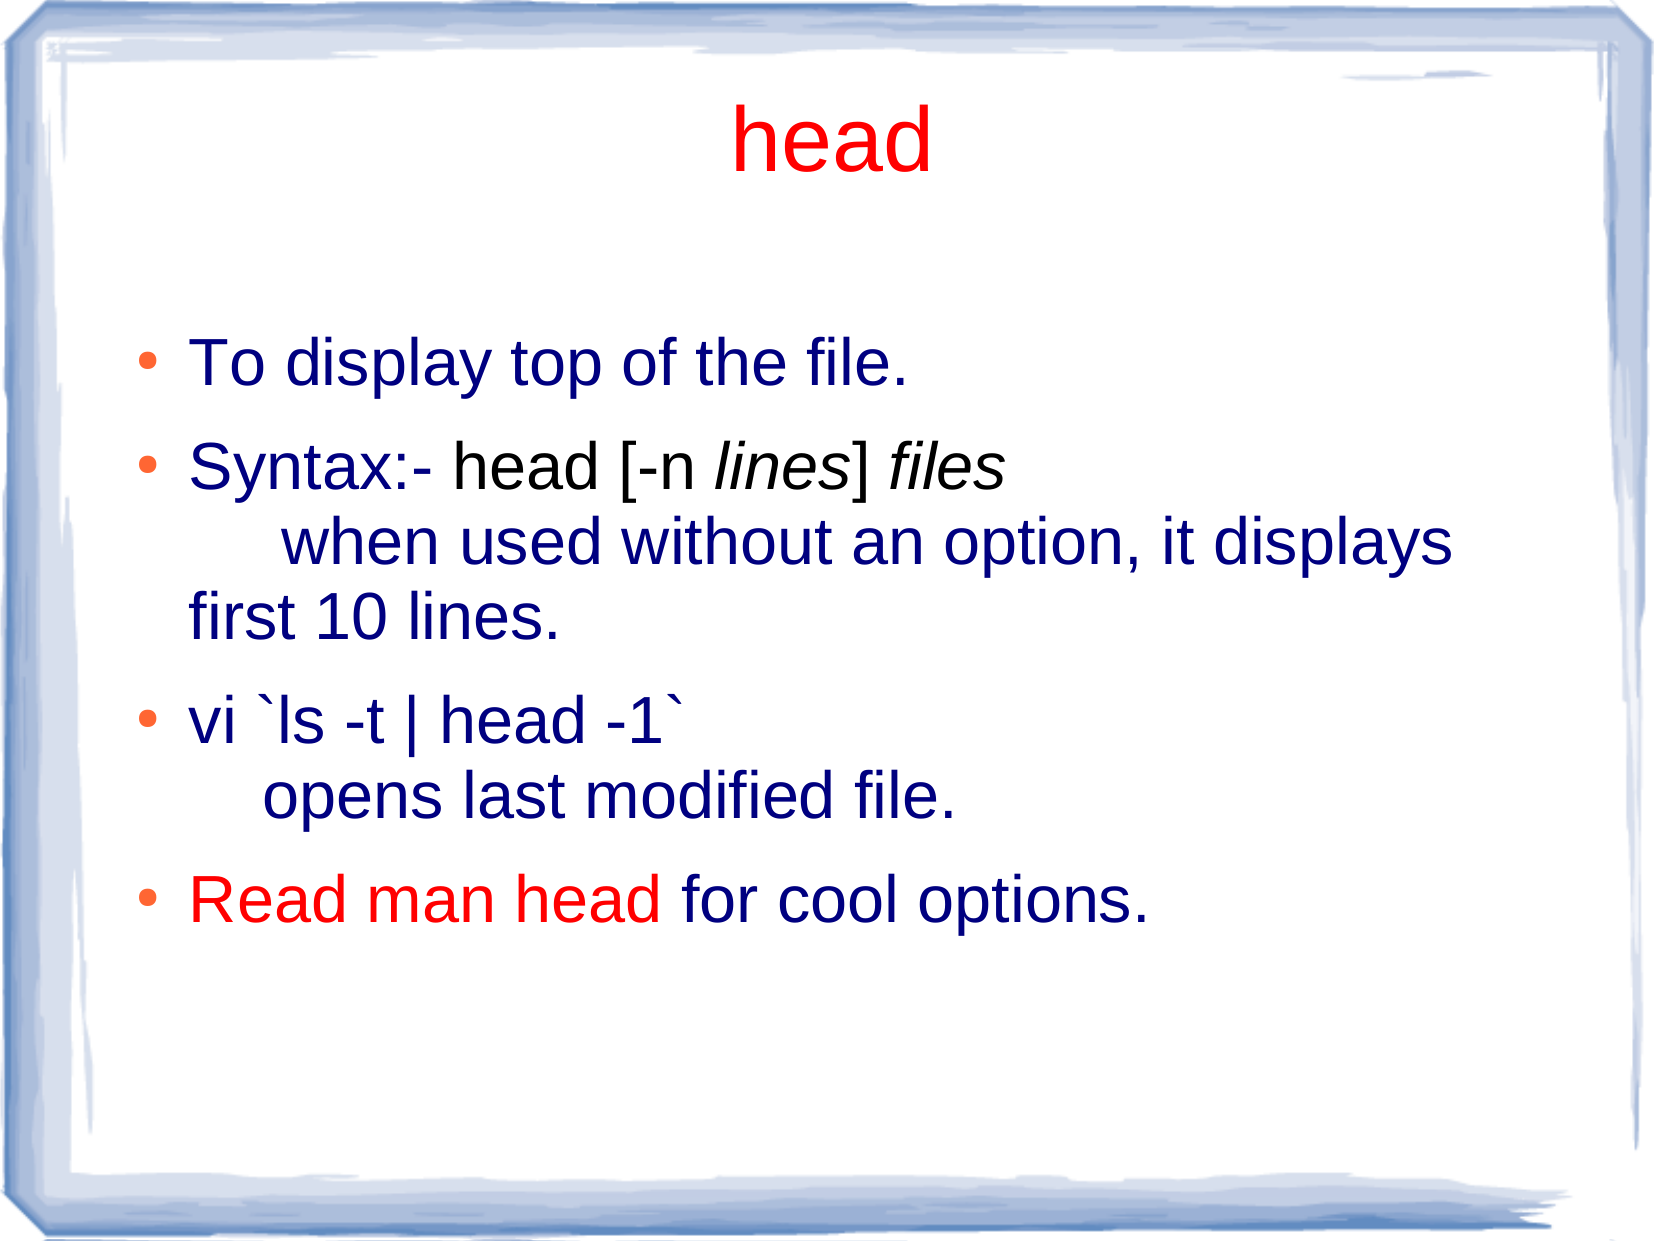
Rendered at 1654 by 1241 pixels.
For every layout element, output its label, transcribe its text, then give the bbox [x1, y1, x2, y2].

list To display top of the file. Syntax:- head [-n lines] files when used without an option, it displays first 10 lines. vi `ls -t | head -1` opens last modified file. Read man head for cool options. [118, 324, 1571, 990]
title head [88, 43, 1577, 237]
picture [0, 0, 1654, 1241]
